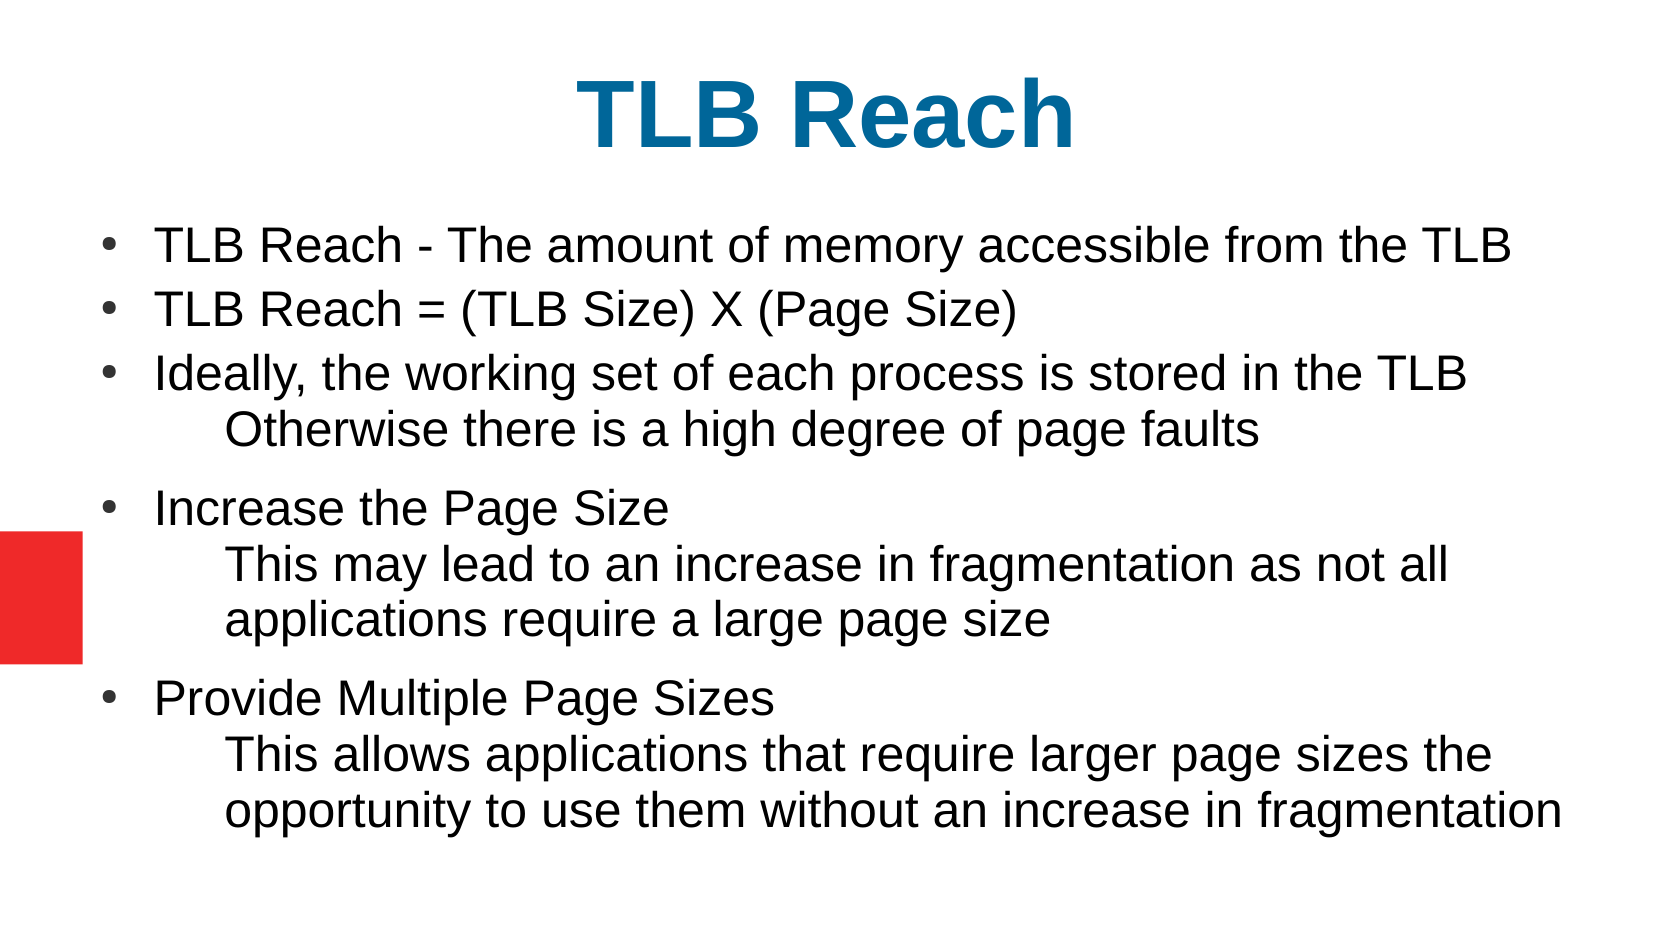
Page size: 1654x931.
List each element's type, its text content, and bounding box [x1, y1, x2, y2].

list TLB Reach - The amount of memory accessible from the TLB TLB Reach = (TLB Size) X (Page Size) Ideally, the working set of each process is stored in the TLB Otherwise there is a high degree of page faults Increase the Page Size This may lead to an increase in fragmentation as not all applications require a large page size Provide Multiple Page Sizes This allows applications that require larger page sizes the opportunity to use them without an increase in fragmentation [82, 217, 1595, 910]
title TLB Reach [82, 37, 1571, 193]
